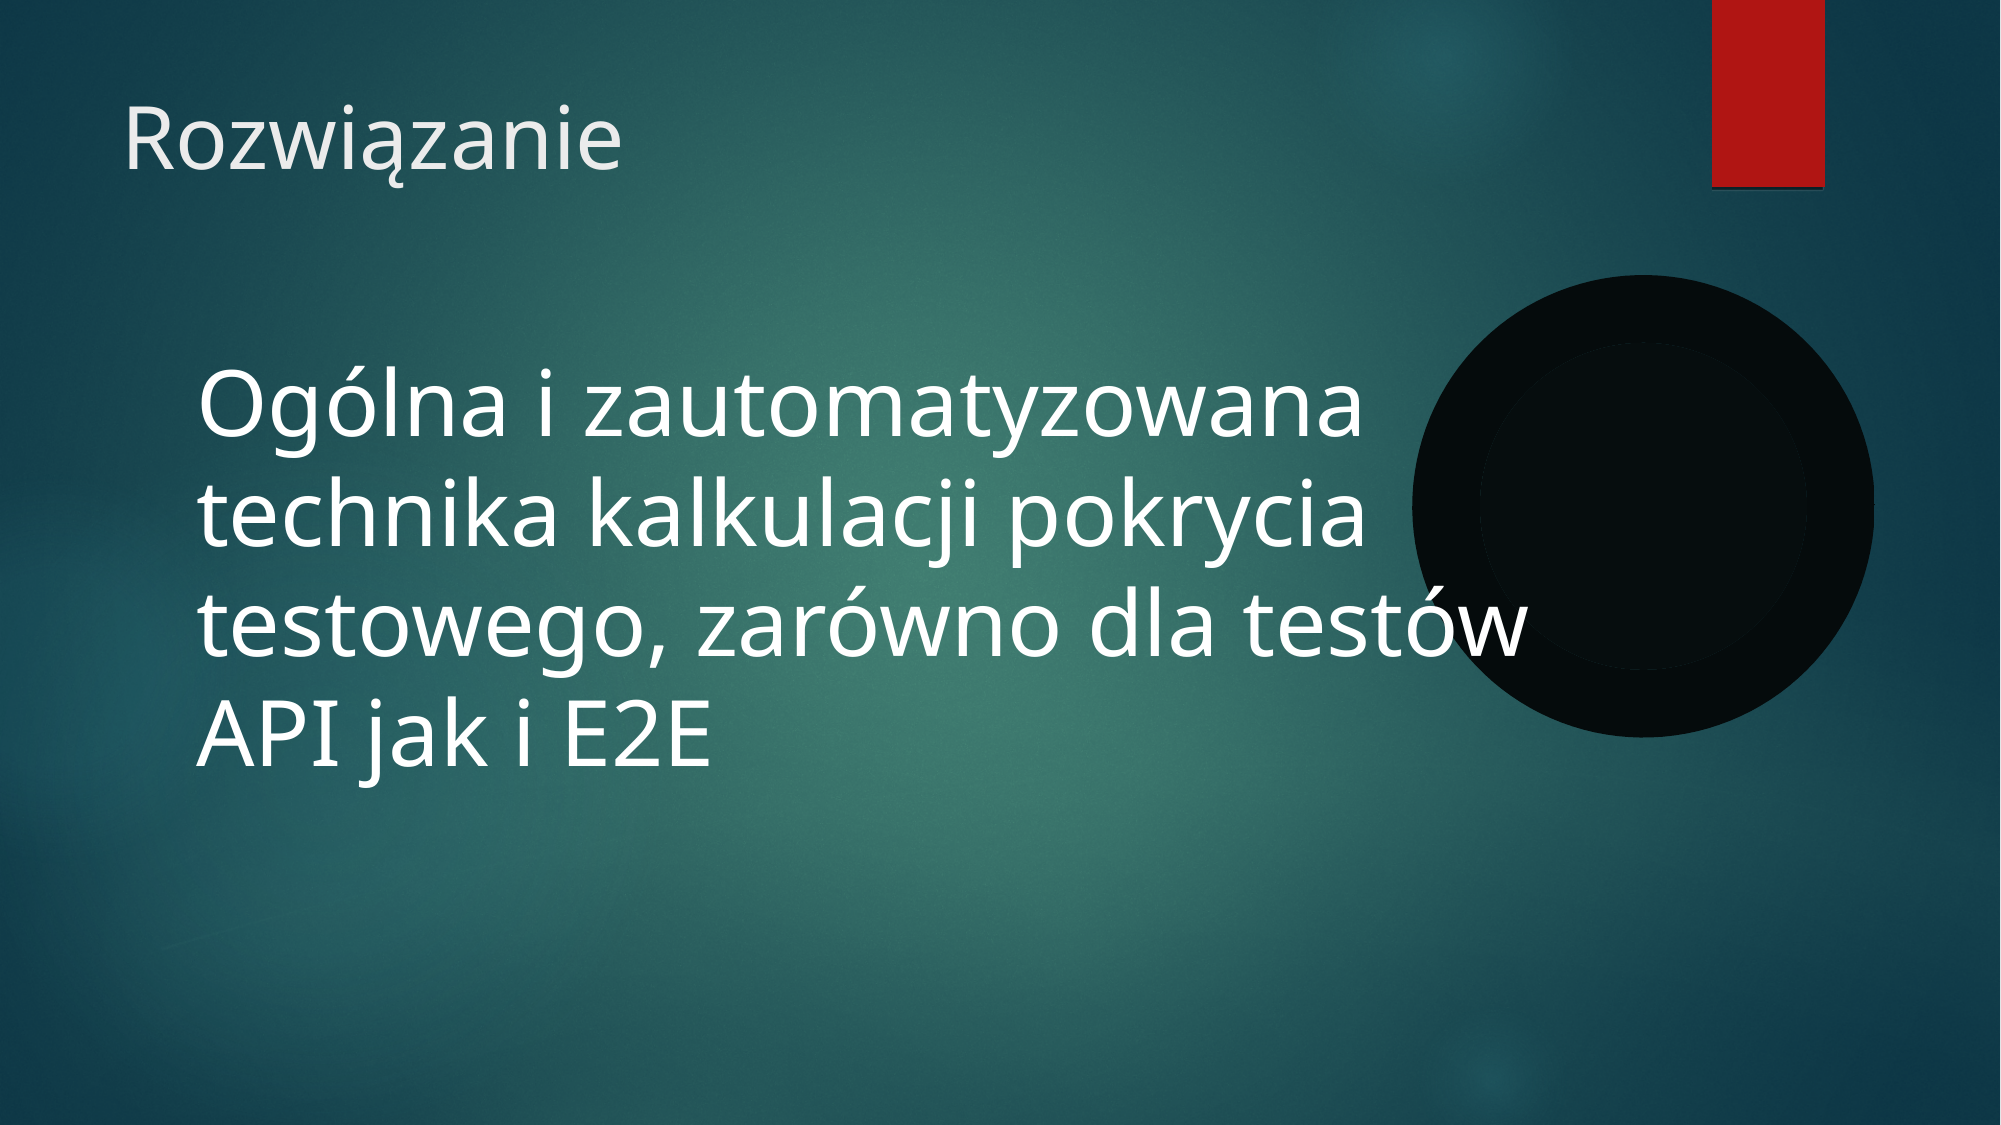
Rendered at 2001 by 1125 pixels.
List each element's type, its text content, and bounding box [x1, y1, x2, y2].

title Rozwiązanie [106, 74, 1649, 305]
list Ogólna i zautomatyzowana technika kalkulacji pokrycia testowego, zarówno dla testów API jak i E2E [181, 336, 1649, 1026]
